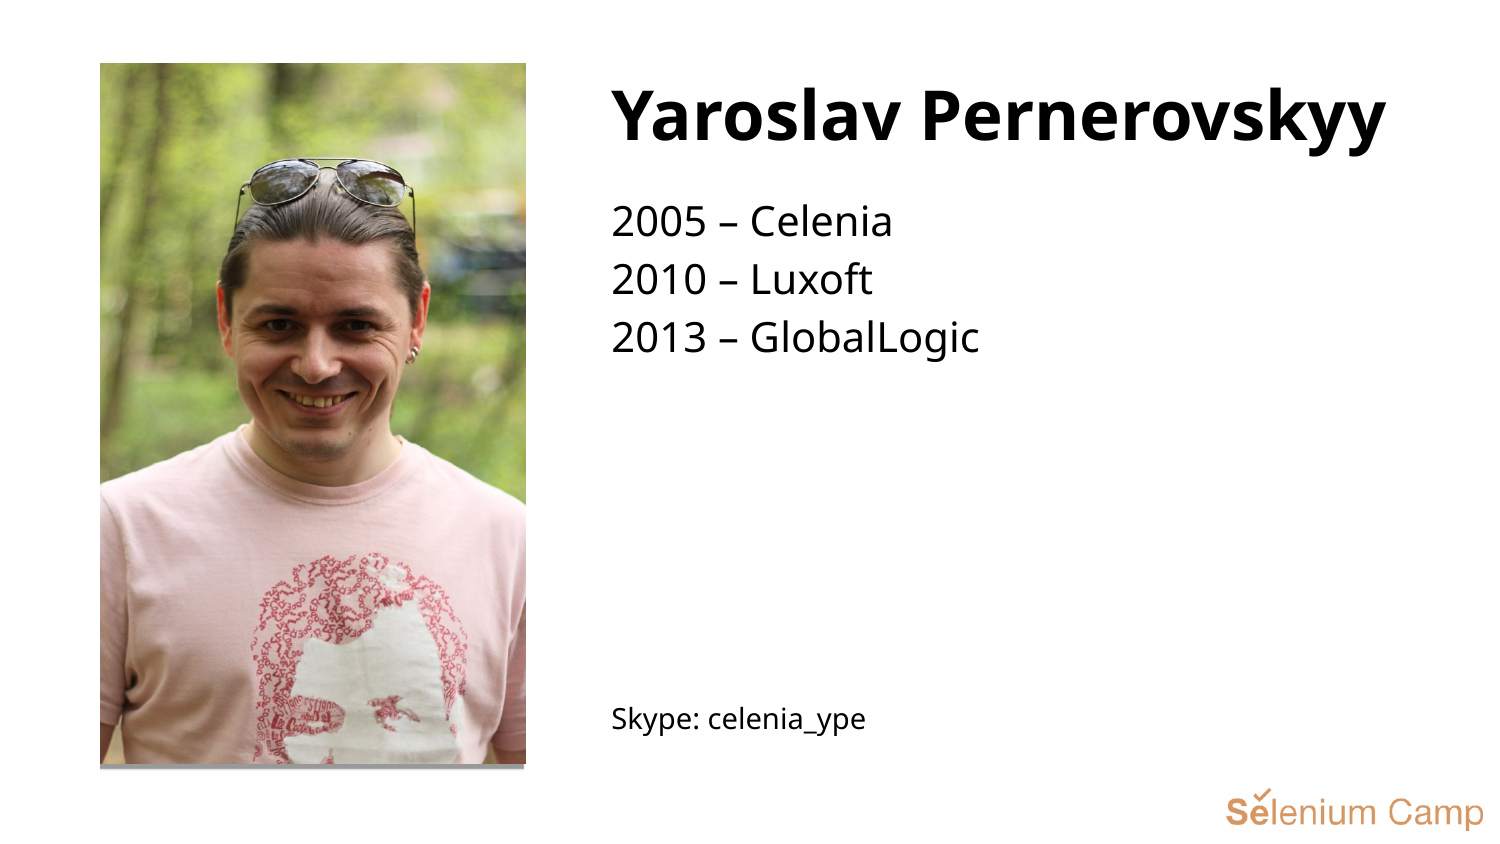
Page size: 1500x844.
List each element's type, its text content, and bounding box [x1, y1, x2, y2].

list 2005 – Celenia 2010 – Luxoft 2013 – GlobalLogic Skype: celenia_ype [596, 186, 1445, 764]
title Yaroslav Pernerovskyy [596, 43, 1445, 162]
picture [1226, 787, 1483, 831]
picture [100, 63, 526, 764]
